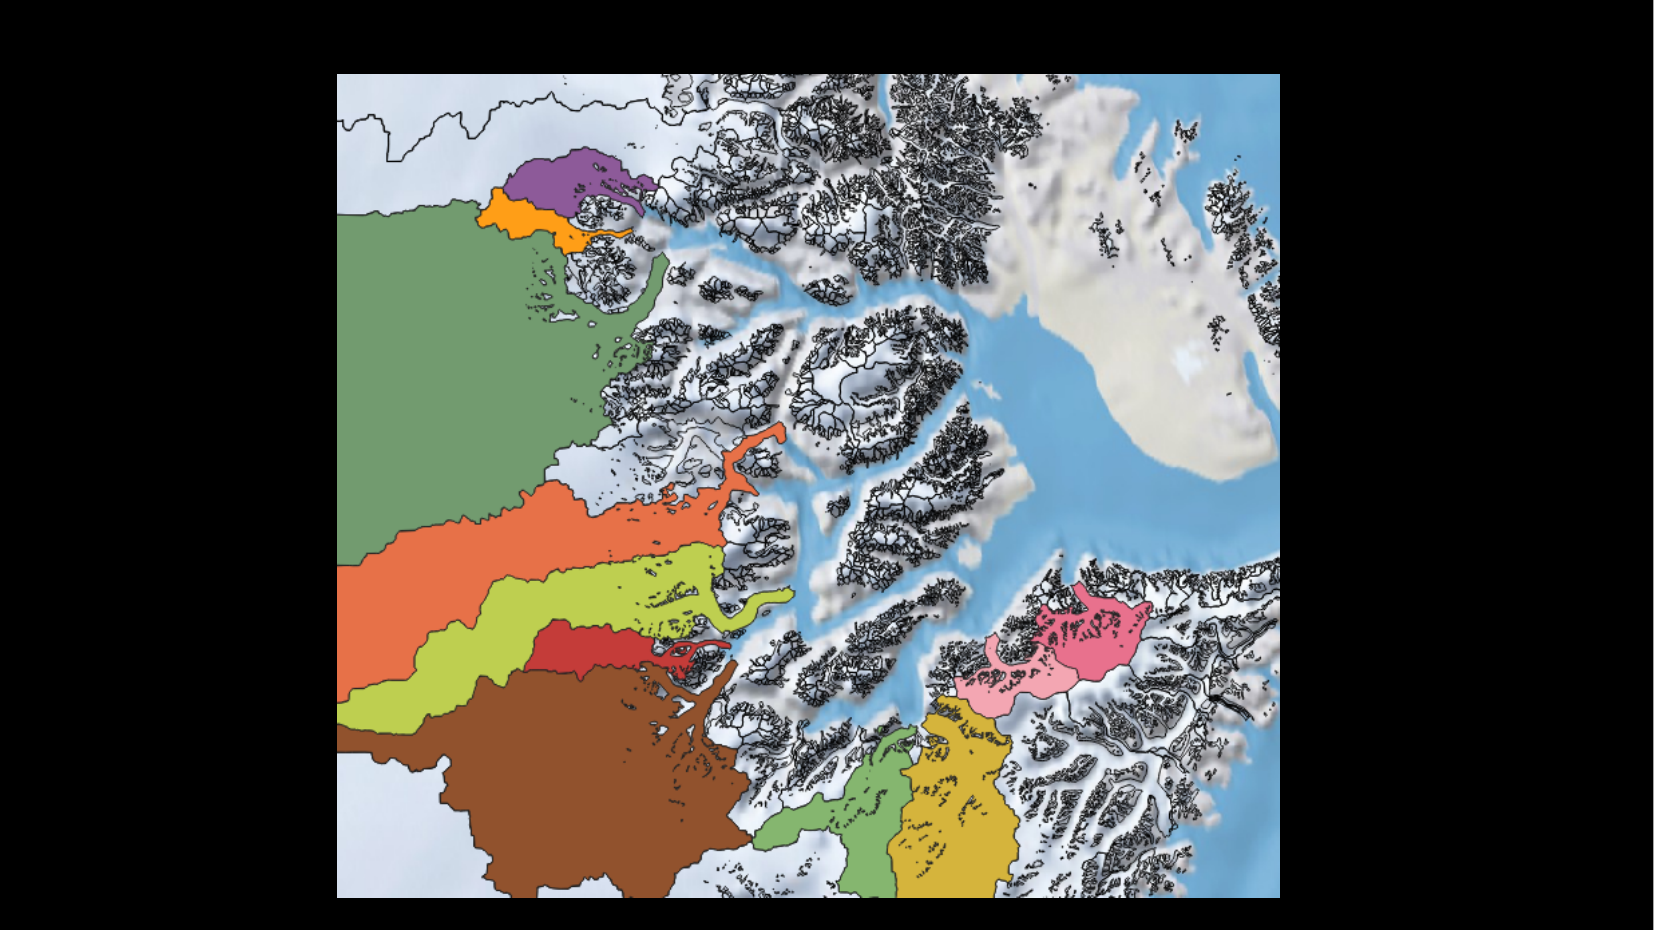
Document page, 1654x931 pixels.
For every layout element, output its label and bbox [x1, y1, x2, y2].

picture [337, 74, 1280, 898]
